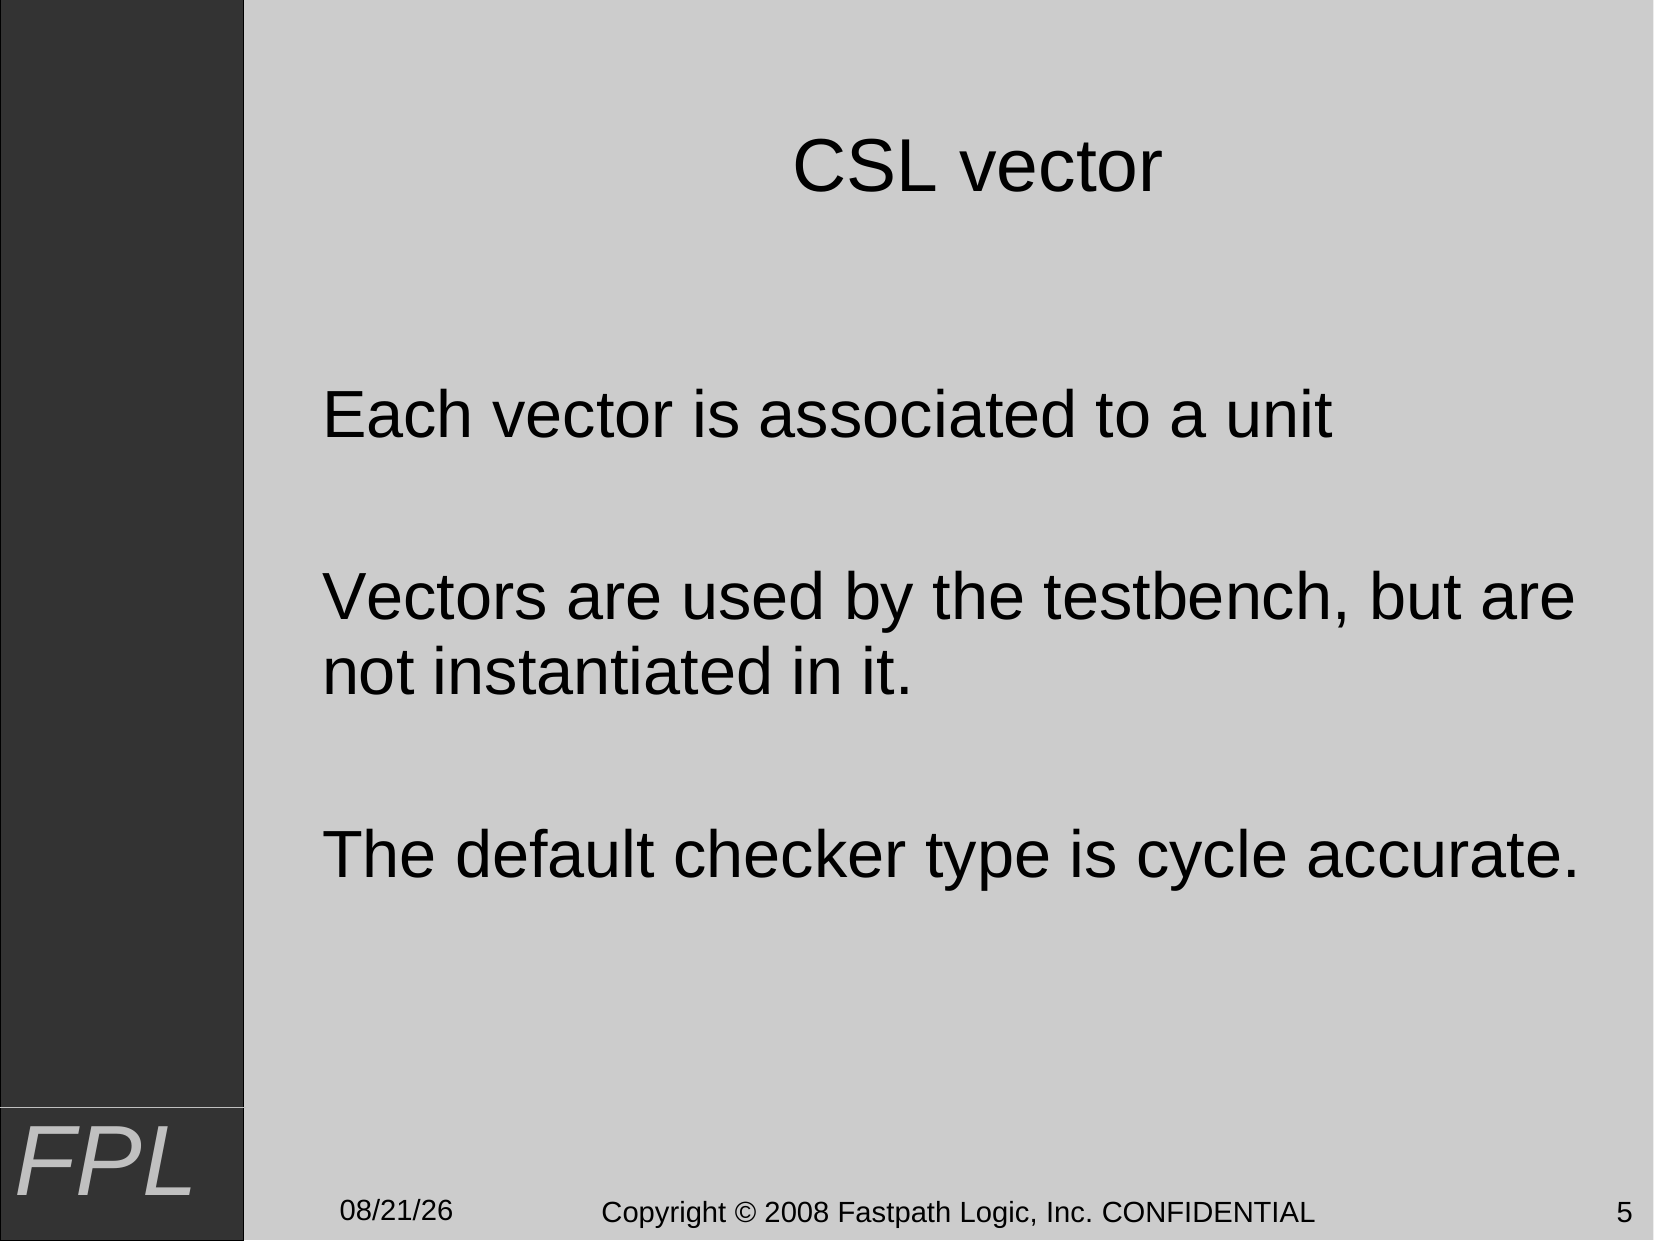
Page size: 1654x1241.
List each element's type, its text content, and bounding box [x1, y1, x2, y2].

subtitle Each vector is associated to a unit Vectors are used by the testbench, but are not instantiated in it. The default checker type is cycle accurate. [322, 272, 1635, 1179]
title CSL vector [427, 57, 1530, 272]
